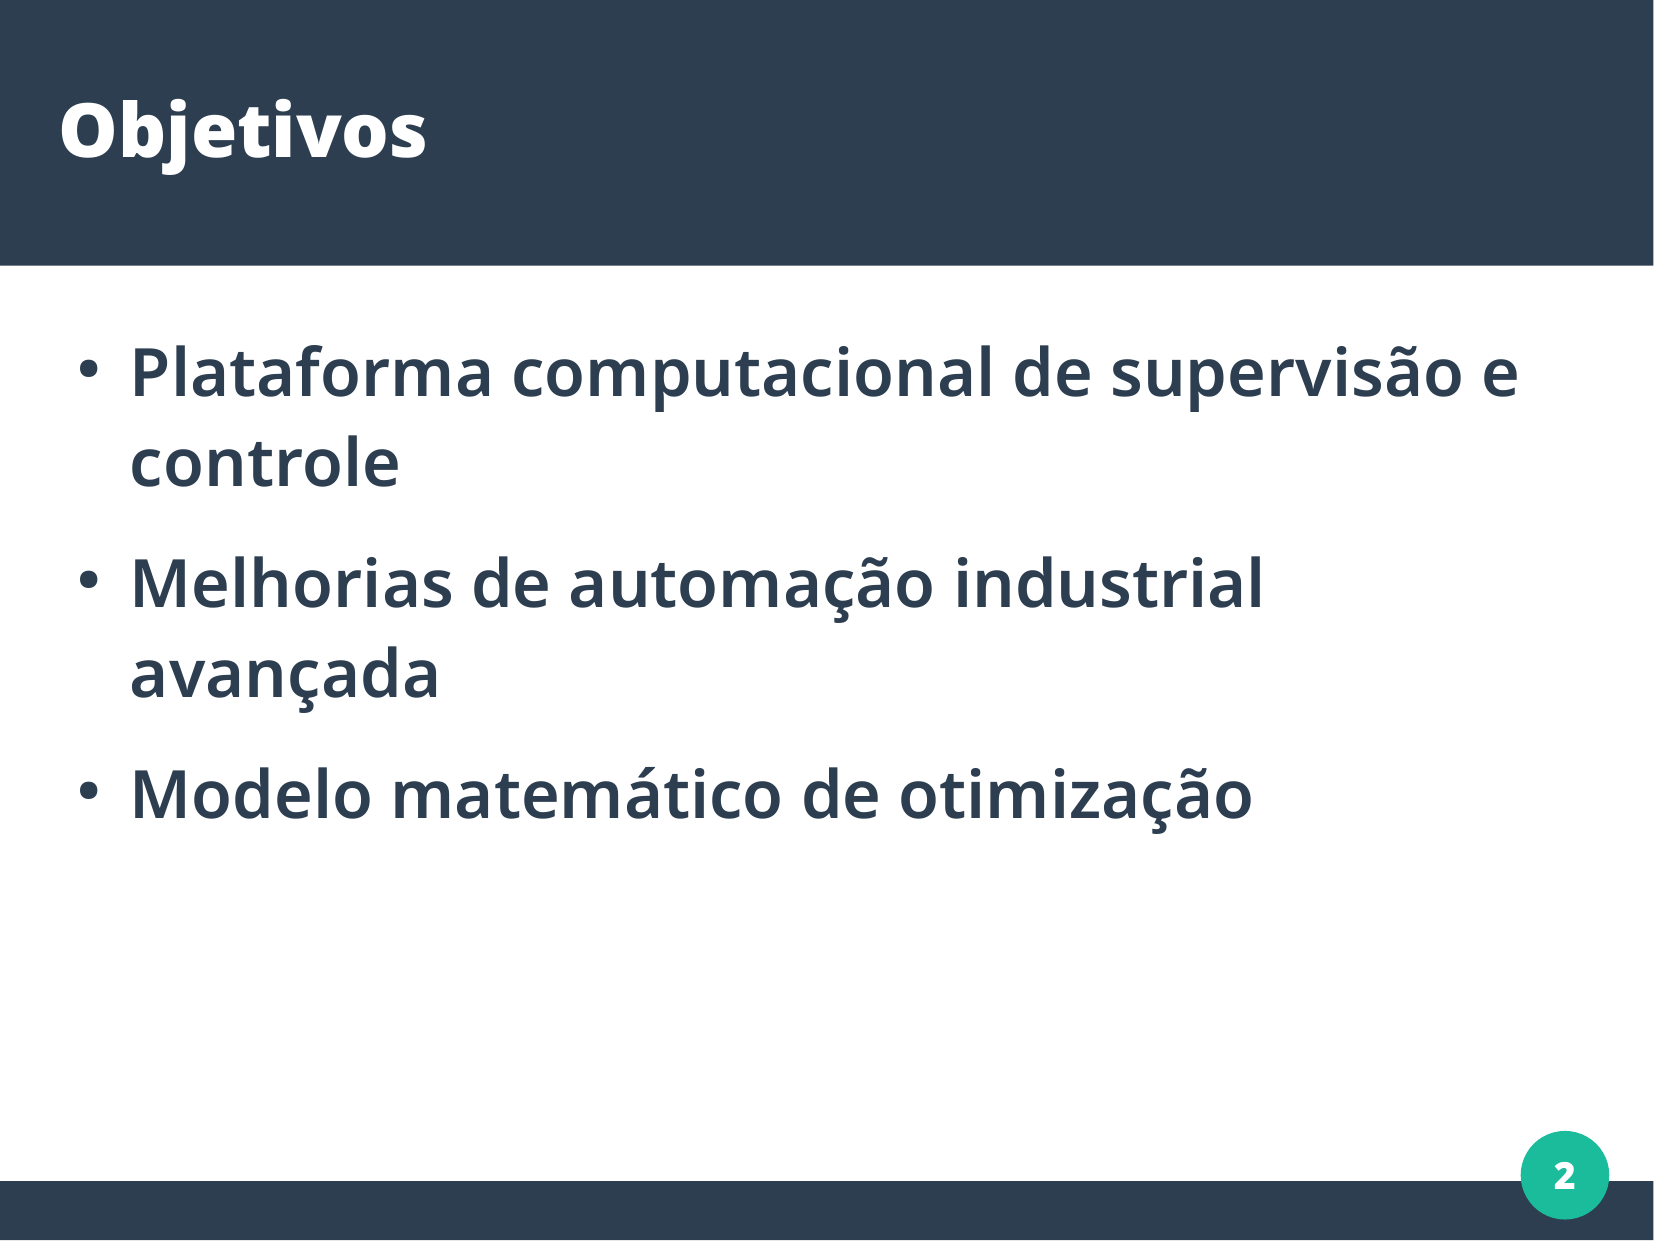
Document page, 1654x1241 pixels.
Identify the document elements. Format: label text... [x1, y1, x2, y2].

list Plataforma computacional de supervisão e controle Melhorias de automação industrial avançada Modelo matemático de otimização [59, 324, 1595, 1152]
title Objetivos [59, 49, 1595, 207]
